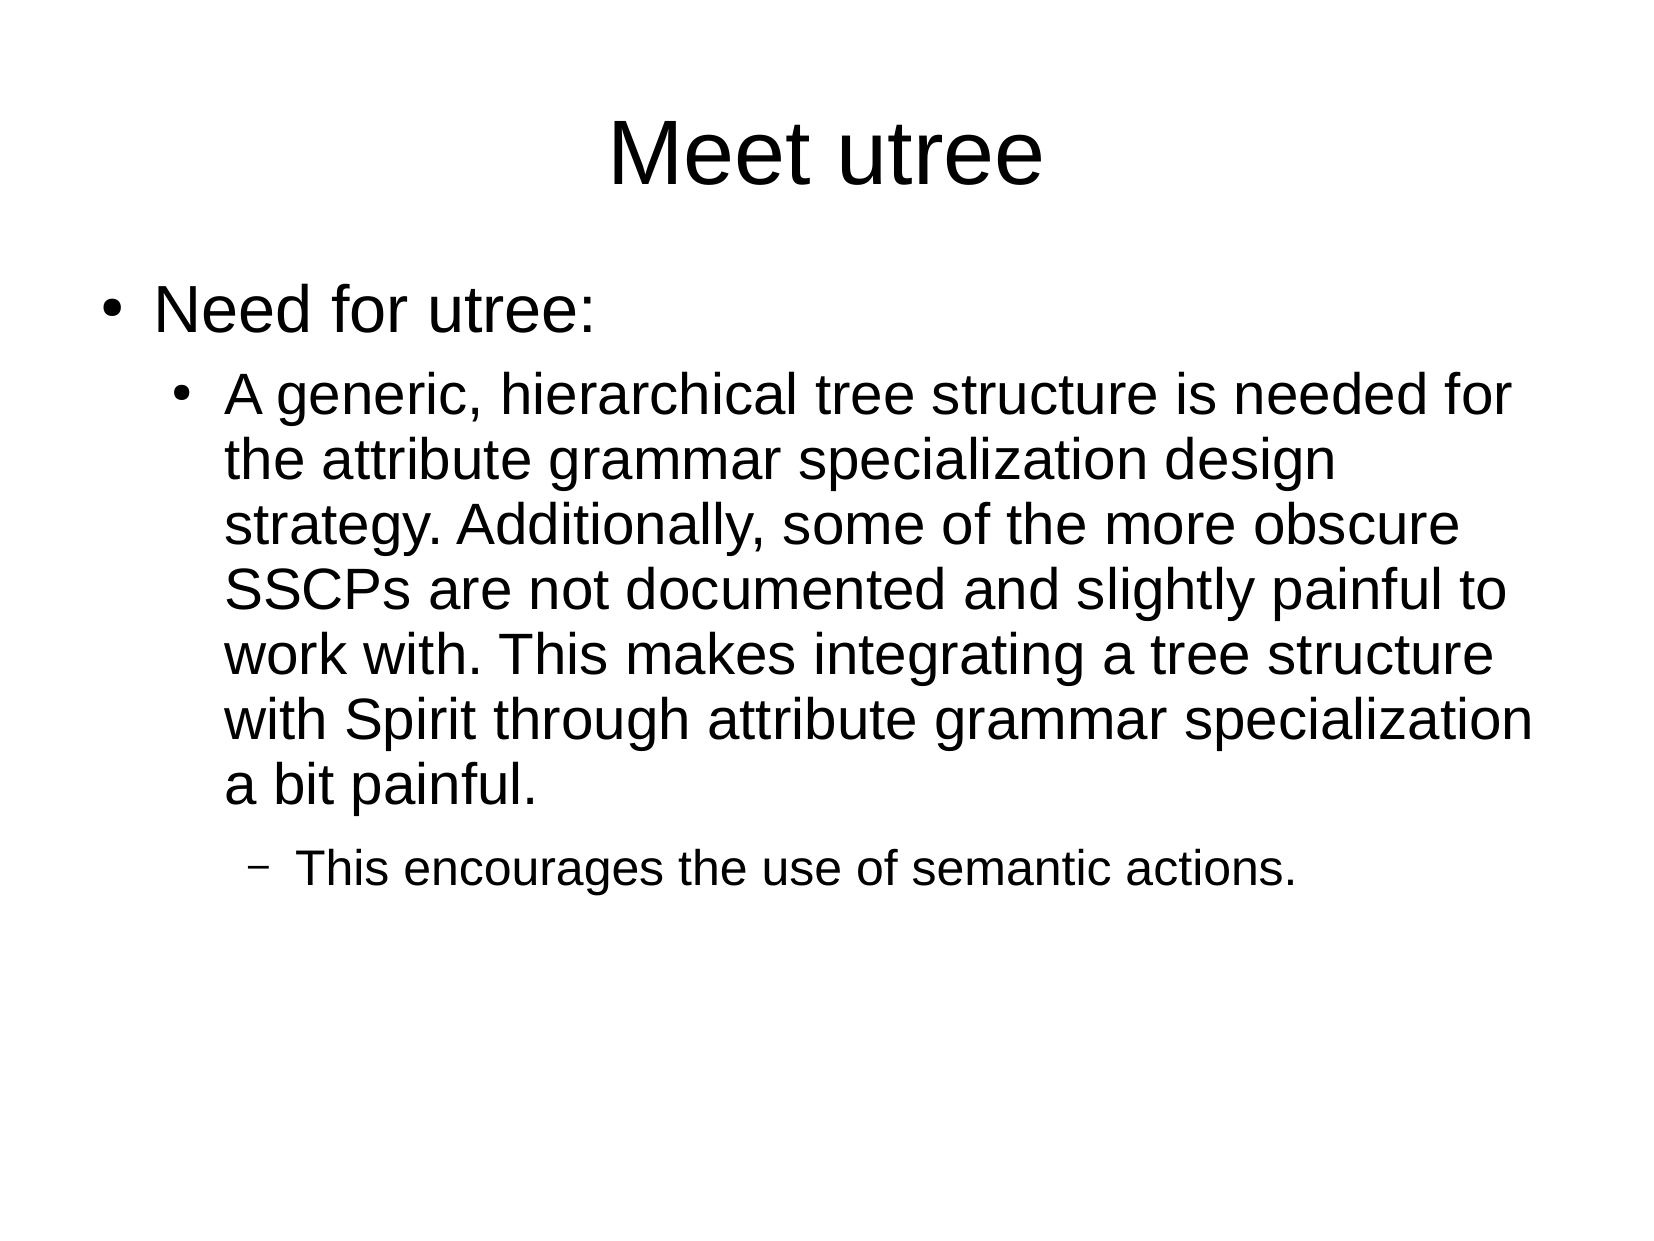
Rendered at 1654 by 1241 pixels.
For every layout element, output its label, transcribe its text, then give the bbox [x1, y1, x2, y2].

title Meet utree [82, 49, 1571, 257]
list Need for utree: A generic, hierarchical tree structure is needed for the attribute grammar specialization design strategy. Additionally, some of the more obscure SSCPs are not documented and slightly painful to work with. This makes integrating a tree structure with Spirit through attribute grammar specialization a bit painful. This encourages the use of semantic actions. [82, 272, 1571, 969]
